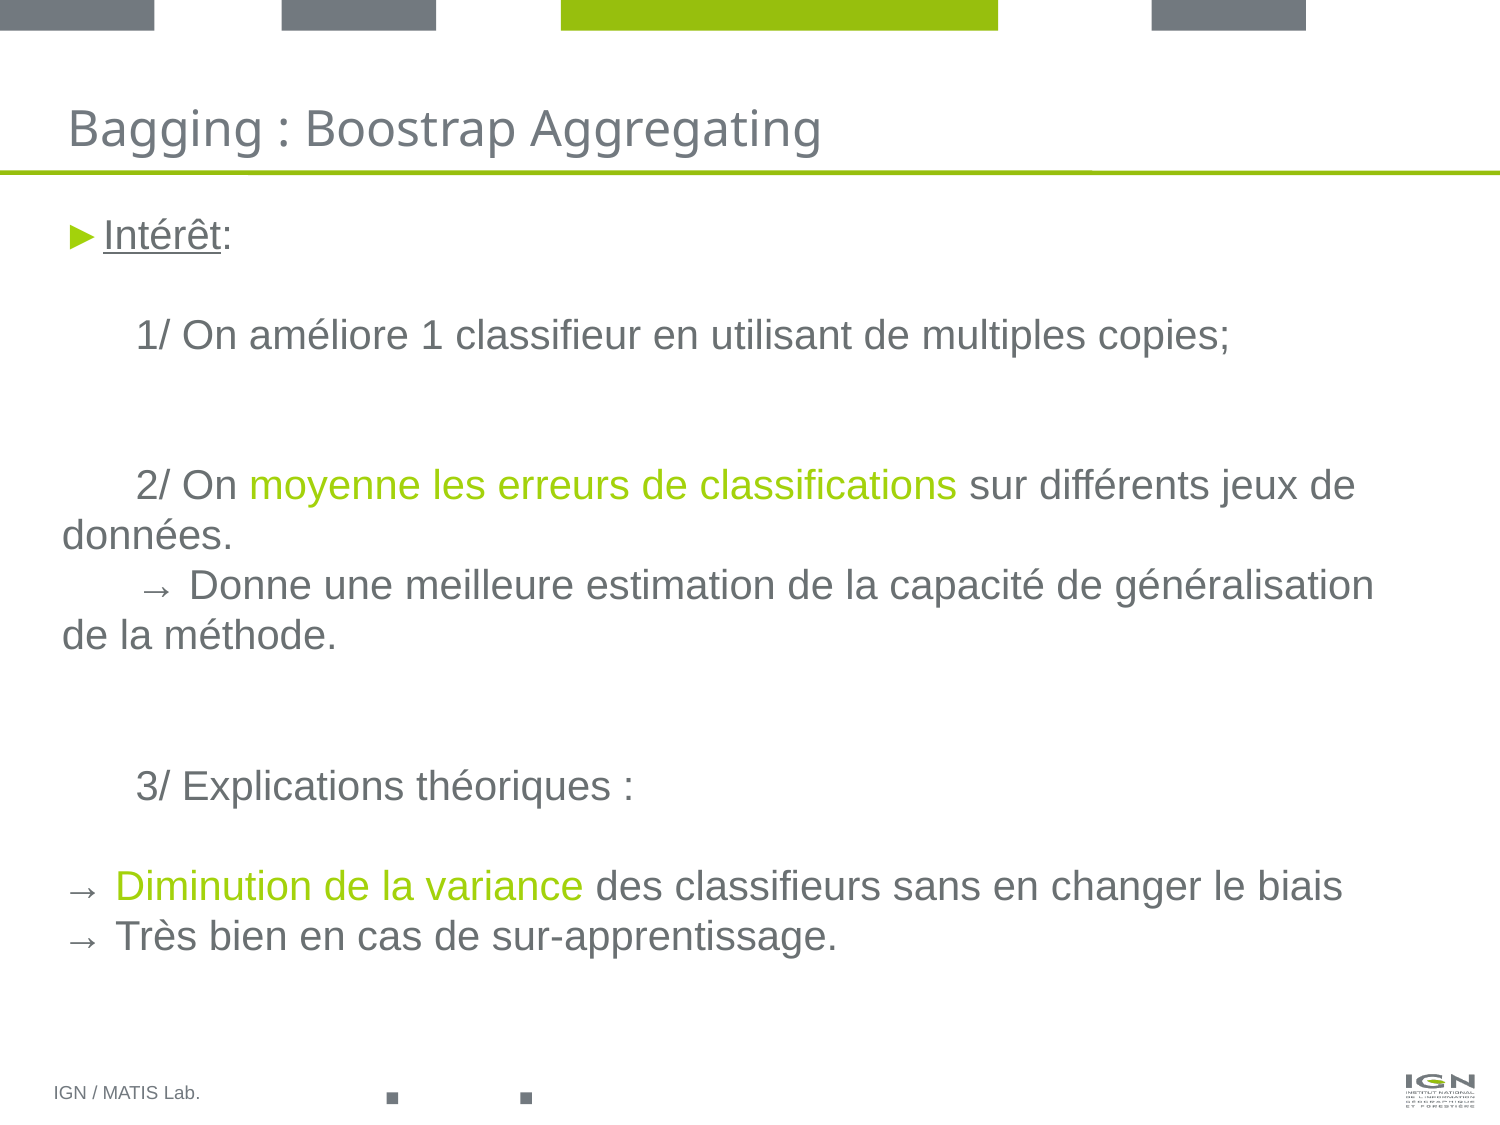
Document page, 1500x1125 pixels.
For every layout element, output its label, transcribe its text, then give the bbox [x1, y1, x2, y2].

picture [1404, 1074, 1475, 1108]
text_box ►Intérêt: 1/ On améliore 1 classifieur en utilisant de multiples copies; 2/ On moyenne les erreurs de classifications sur différents jeux de données. → Donne une meilleure estimation de la capacité de généralisation de la méthode. 3/ Explications théoriques : → Diminution de la variance des classifieurs sans en changer le biais → Très bien en cas de sur-apprentissage. [47, 200, 1417, 495]
text_box Bagging : Boostrap Aggregating [53, 80, 1425, 173]
text_box IGN / MATIS Lab. [38, 1062, 514, 1122]
